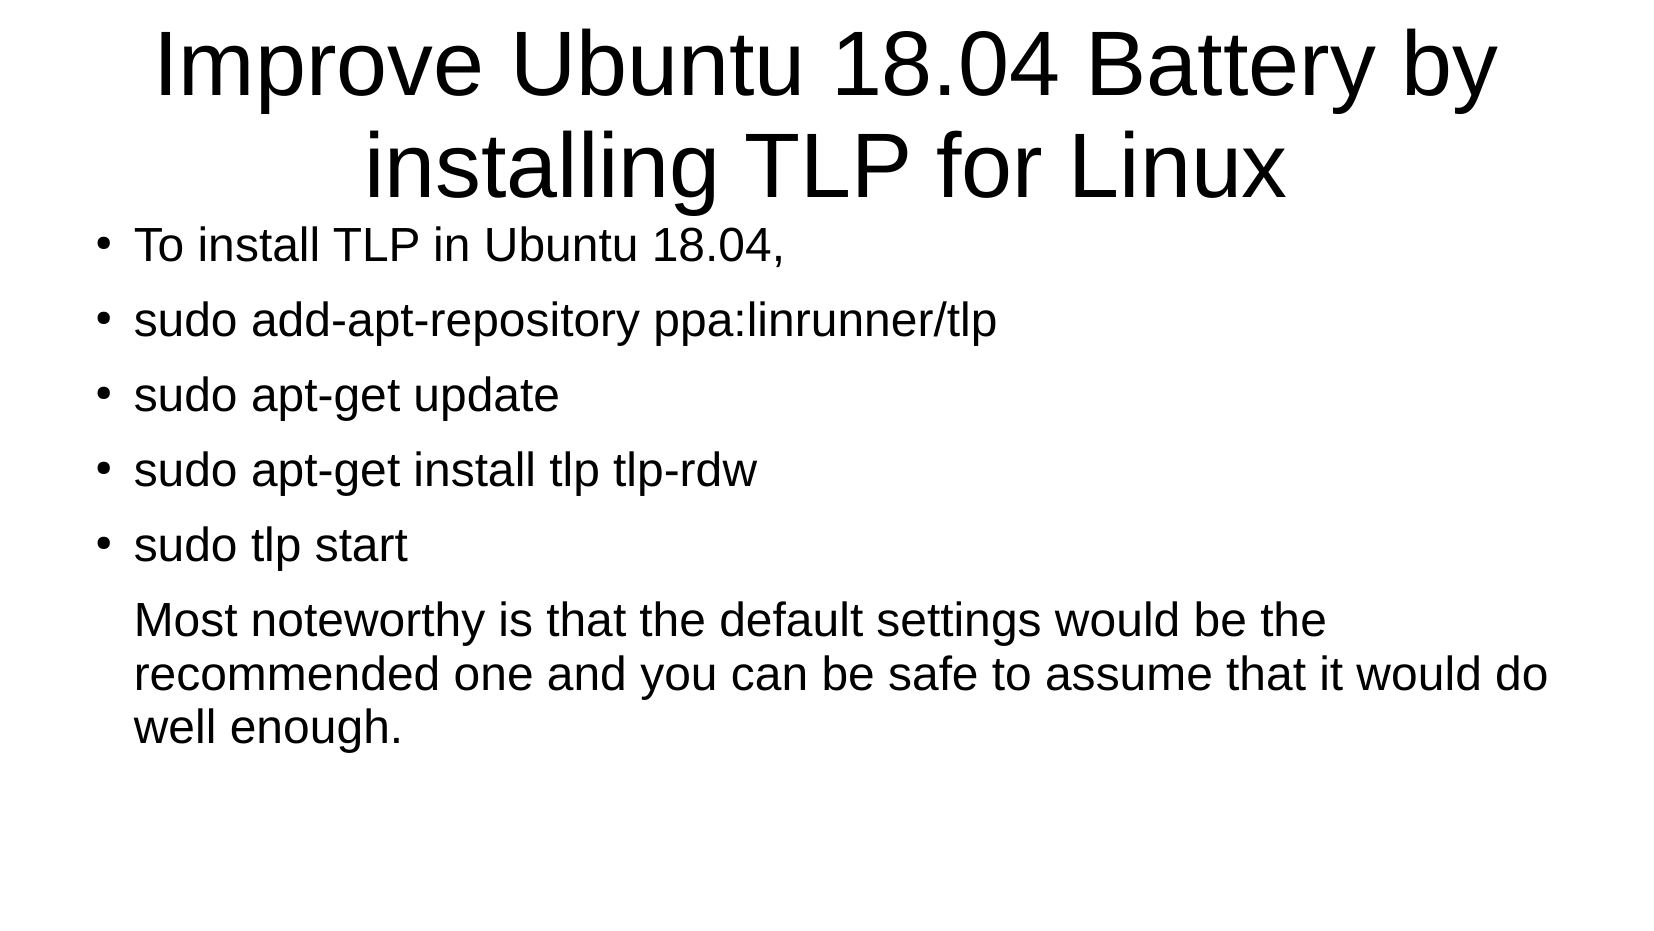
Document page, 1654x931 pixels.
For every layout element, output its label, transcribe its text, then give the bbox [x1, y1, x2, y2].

title Improve Ubuntu 18.04 Battery by installing TLP for Linux [82, 12, 1571, 217]
list To install TLP in Ubuntu 18.04, sudo add-apt-repository ppa:linrunner/tlp sudo apt-get update sudo apt-get install tlp tlp-rdw sudo tlp start Most noteworthy is that the default settings would be the recommended one and you can be safe to assume that it would do well enough. [82, 217, 1571, 758]
